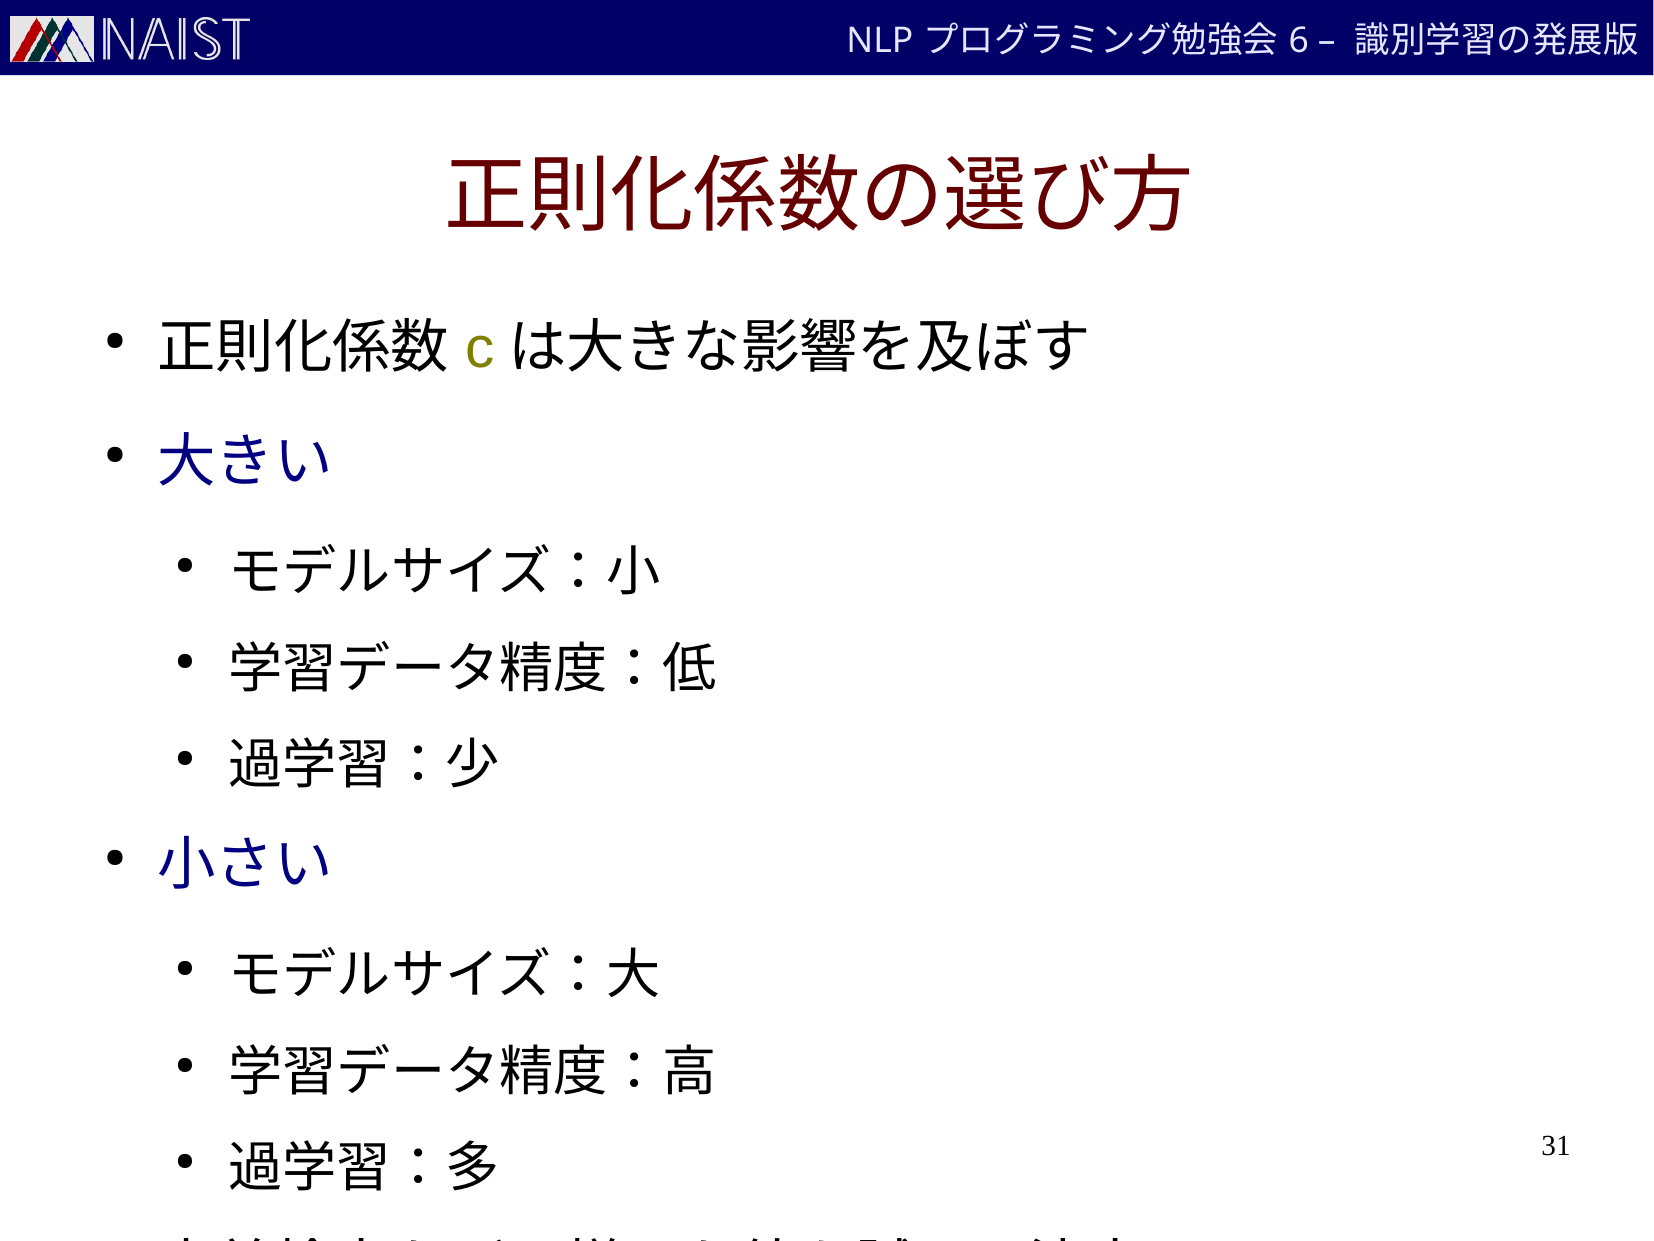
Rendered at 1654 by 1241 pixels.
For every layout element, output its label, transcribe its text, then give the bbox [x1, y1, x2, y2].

picture [102, 17, 251, 60]
list 正則化係数cは大きな影響を及ぼす 大きい モデルサイズ：小 学習データ精度：低 過学習：少 小さい モデルサイズ：大 学習データ精度：高 過学習：多 交差検定などで様々な値を試して決定： 例： 0.0001, 0.001, 0.01, 0.1, 1.0 [86, 300, 1576, 1209]
title 正則化係数の選び方 [75, 92, 1564, 285]
picture [10, 16, 94, 62]
